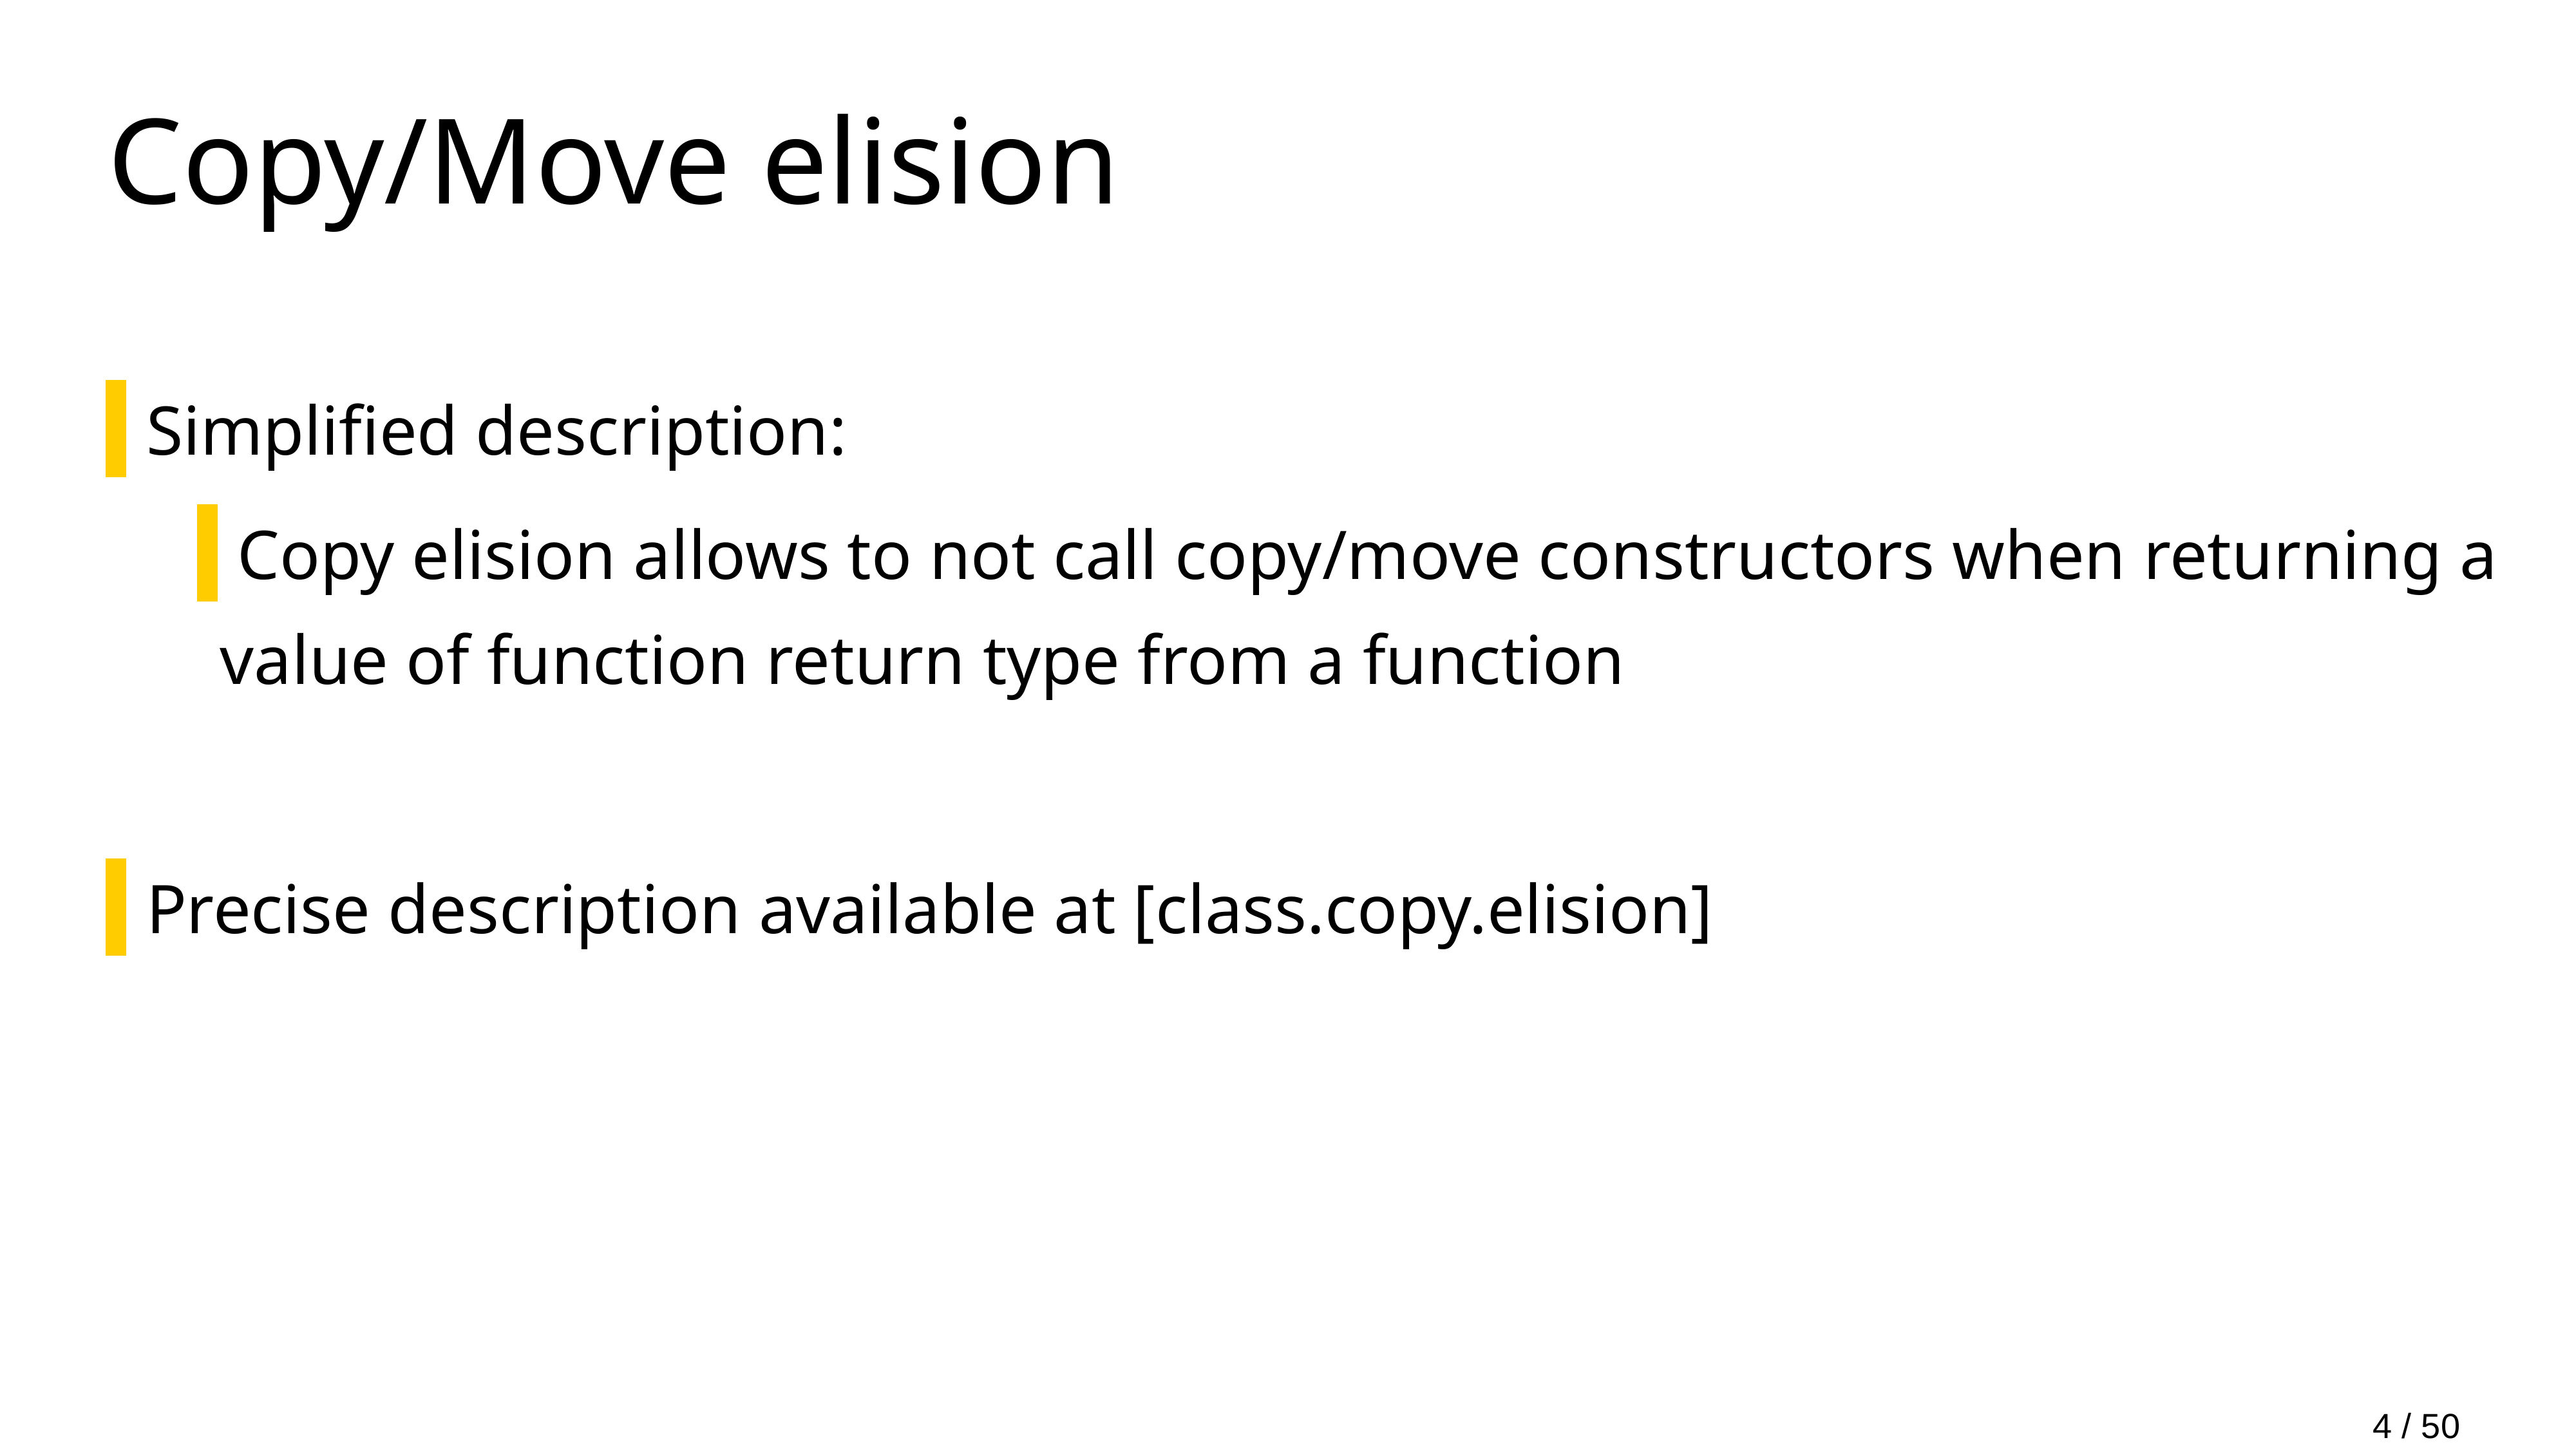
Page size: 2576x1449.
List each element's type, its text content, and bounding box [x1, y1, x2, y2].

text_box Simplified description: Copy elision allows to not call copy/move constructors when returning a value of function return type from a function Precise description available at [class.copy.elision] [96, 364, 2512, 1419]
title Copy/Move elision [108, 80, 2468, 242]
text_box <number> / 50 [2363, 1402, 2576, 1449]
